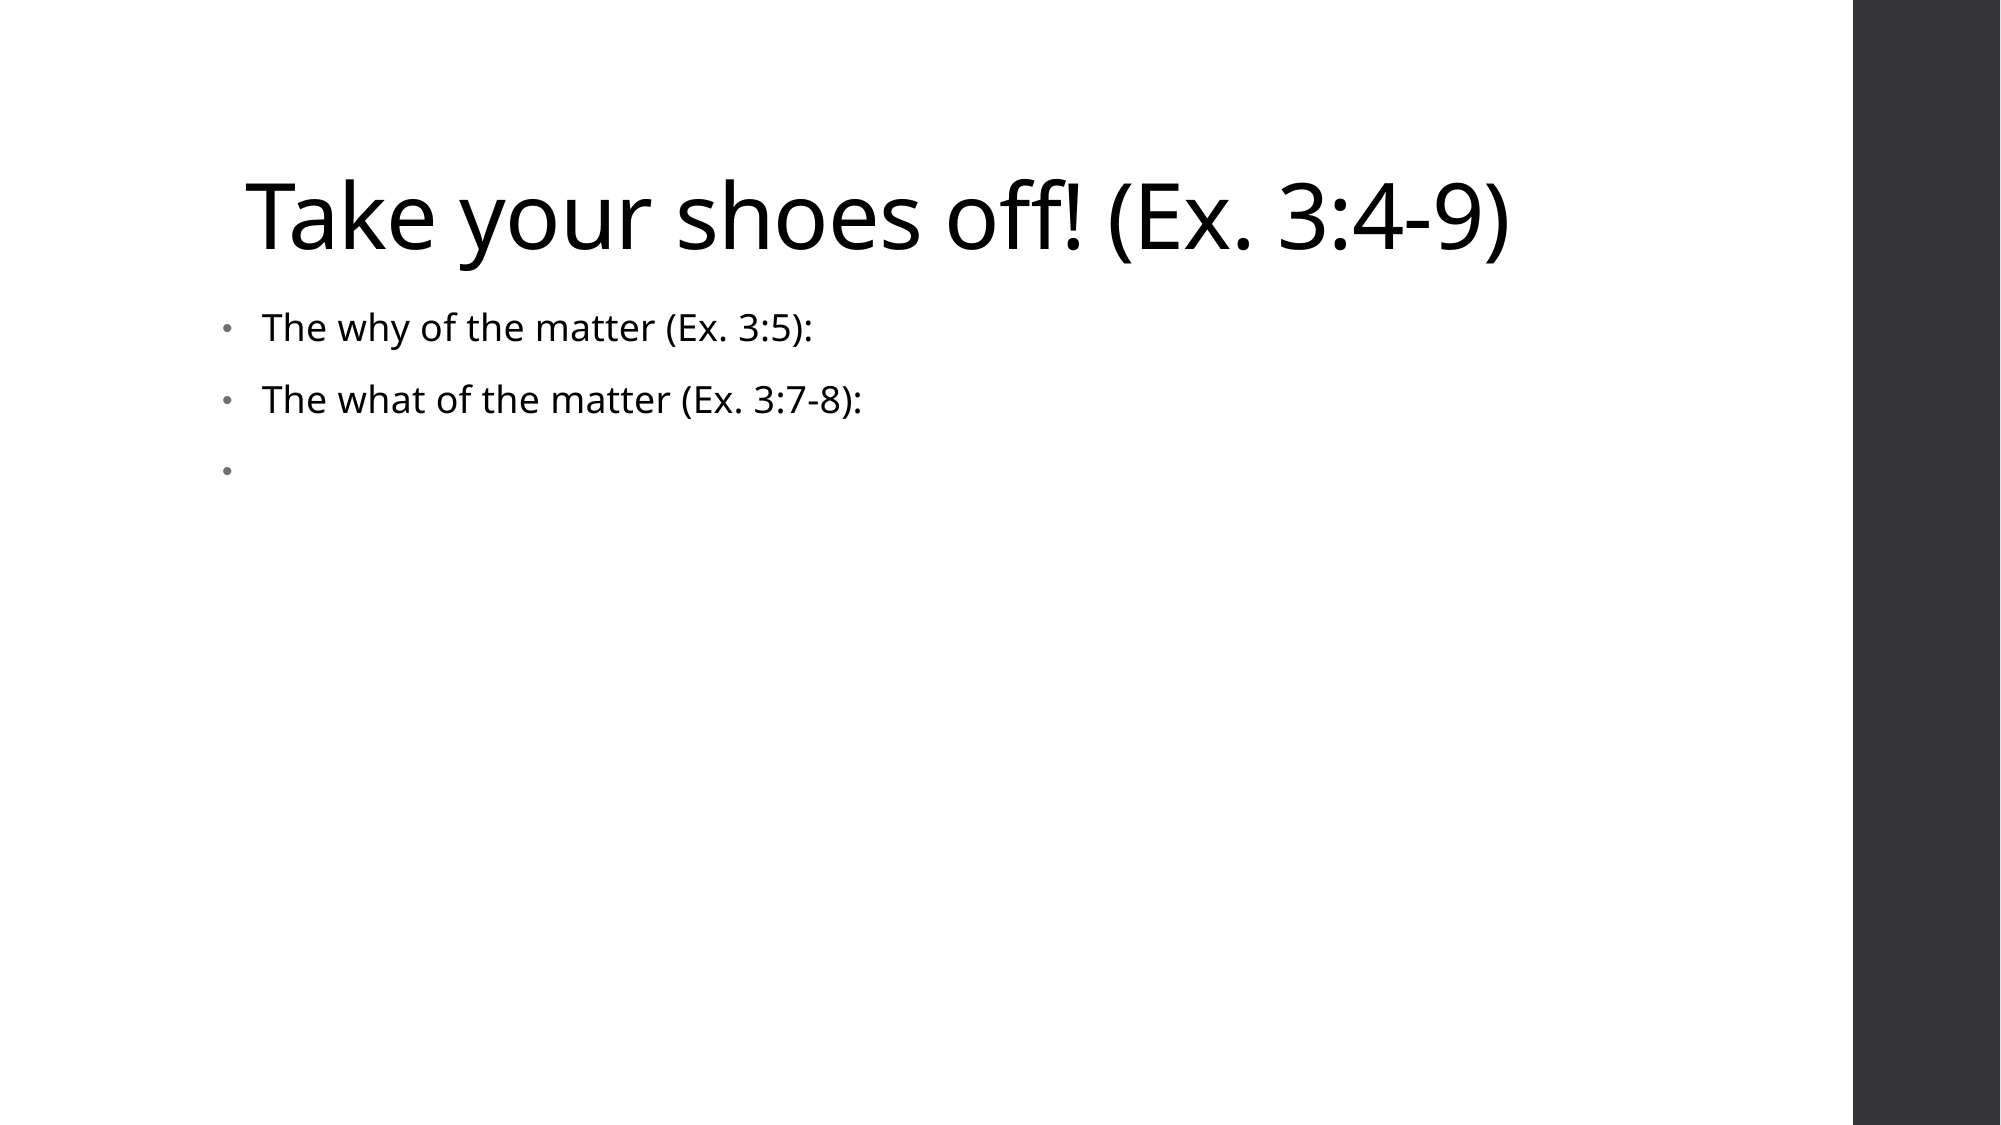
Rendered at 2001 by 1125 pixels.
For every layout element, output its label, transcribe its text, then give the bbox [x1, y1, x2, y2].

title Take your shoes off! (Ex. 3:4-9) [206, 60, 1797, 278]
list The why of the matter (Ex. 3:5): The what of the matter (Ex. 3:7-8): [206, 299, 1617, 1014]
